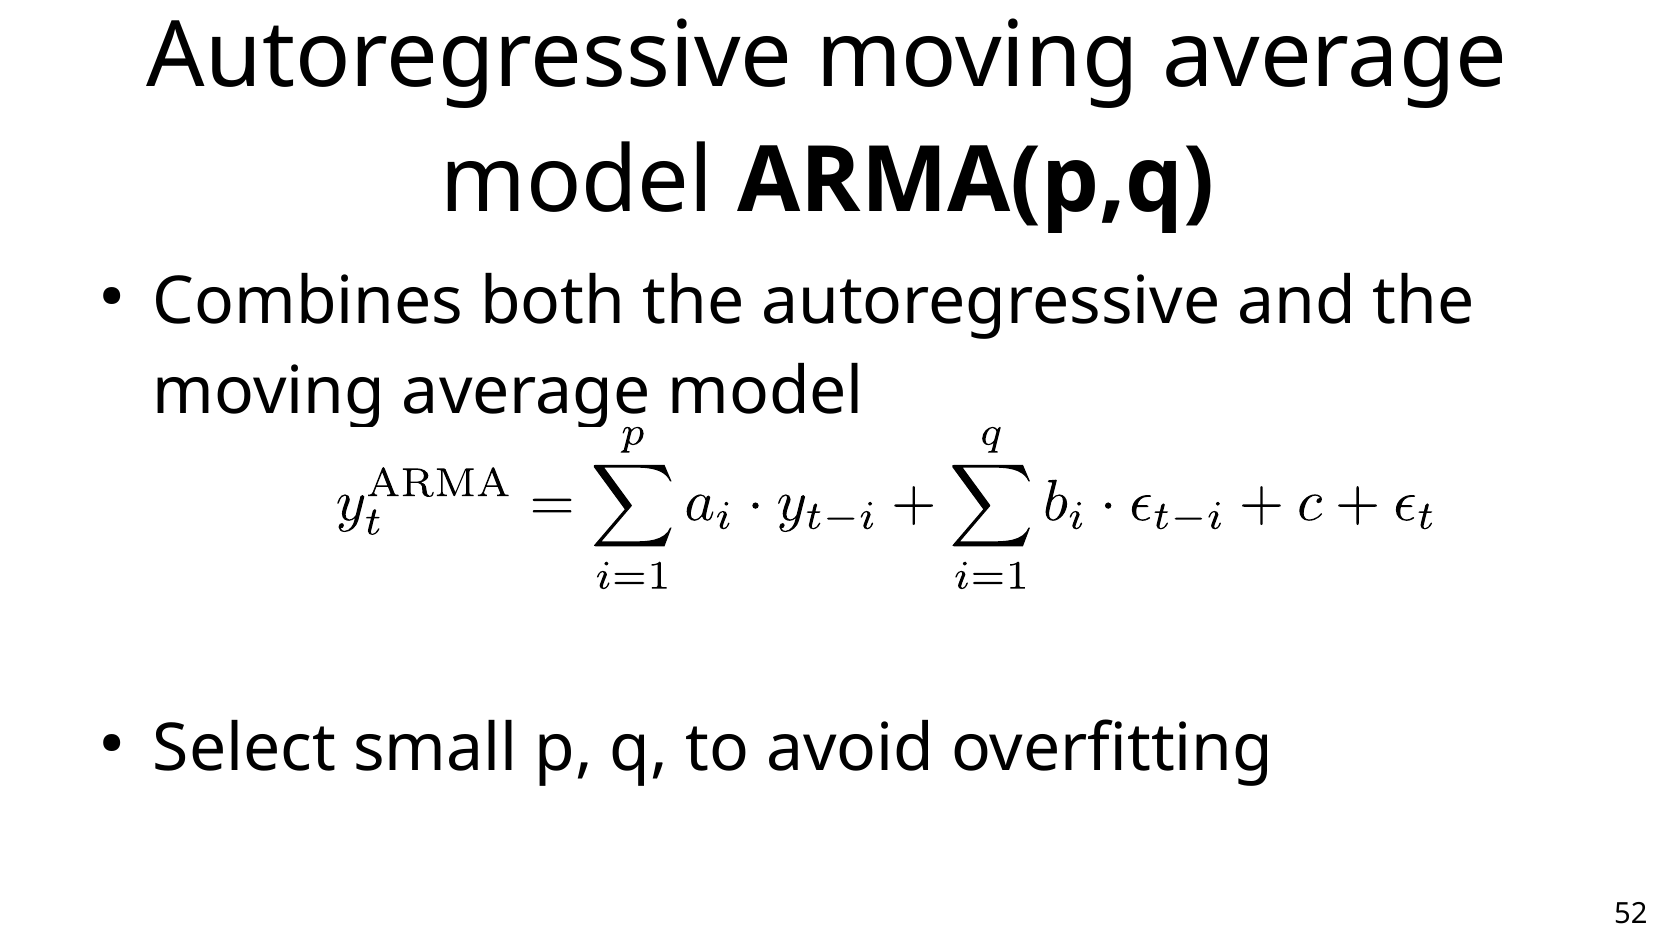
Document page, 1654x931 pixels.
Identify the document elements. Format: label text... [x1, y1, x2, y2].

text_box [335, 426, 1435, 590]
title Autoregressive moving average model ARMA(p,q) [4, 1, 1651, 226]
list Combines both the autoregressive and the moving average model Select small p, q, to avoid overfitting [82, 253, 1571, 793]
